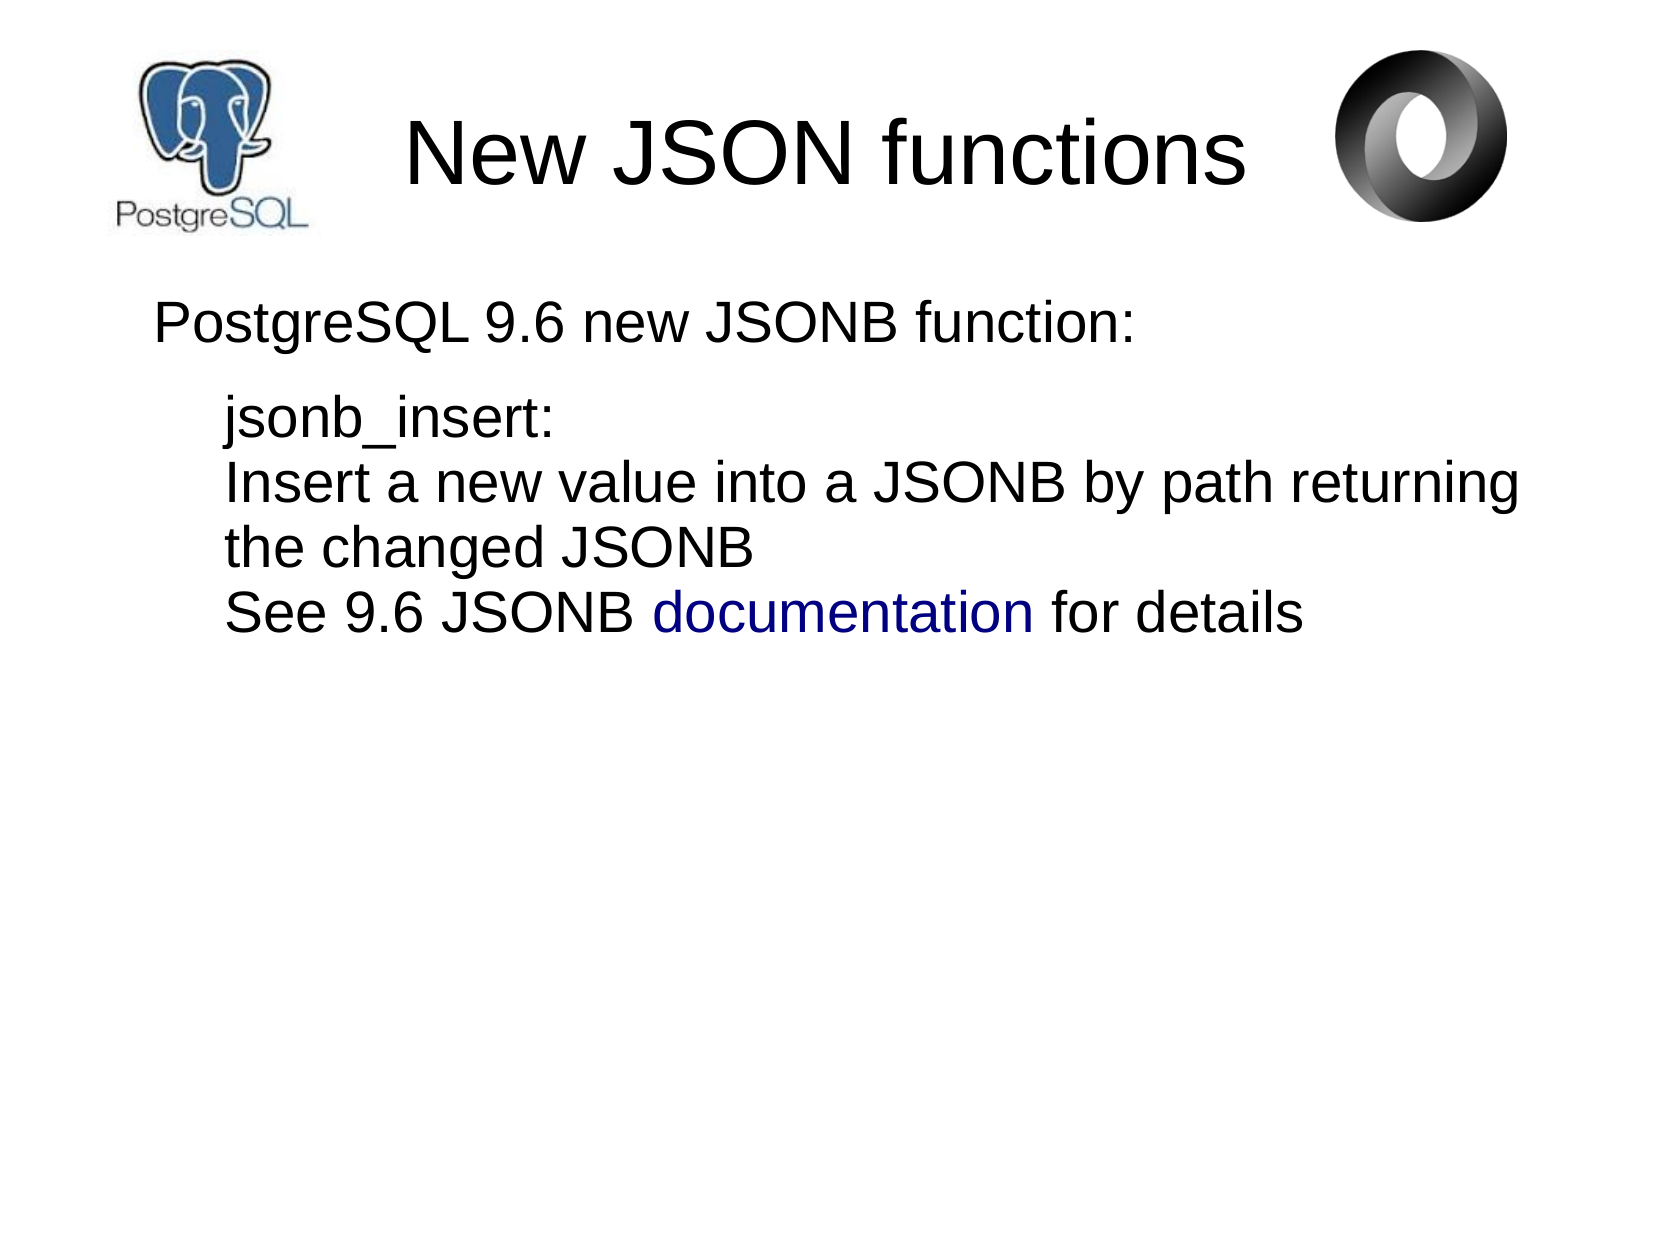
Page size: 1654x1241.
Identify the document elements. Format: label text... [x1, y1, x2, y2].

list PostgreSQL 9.6 new JSONB function: jsonb_insert: Insert a new value into a JSONB by path returning the changed JSONB See 9.6 JSONB documentation for details [82, 290, 1538, 1010]
picture [58, 50, 356, 237]
title New JSON functions [82, 49, 1571, 257]
picture [1335, 50, 1507, 222]
